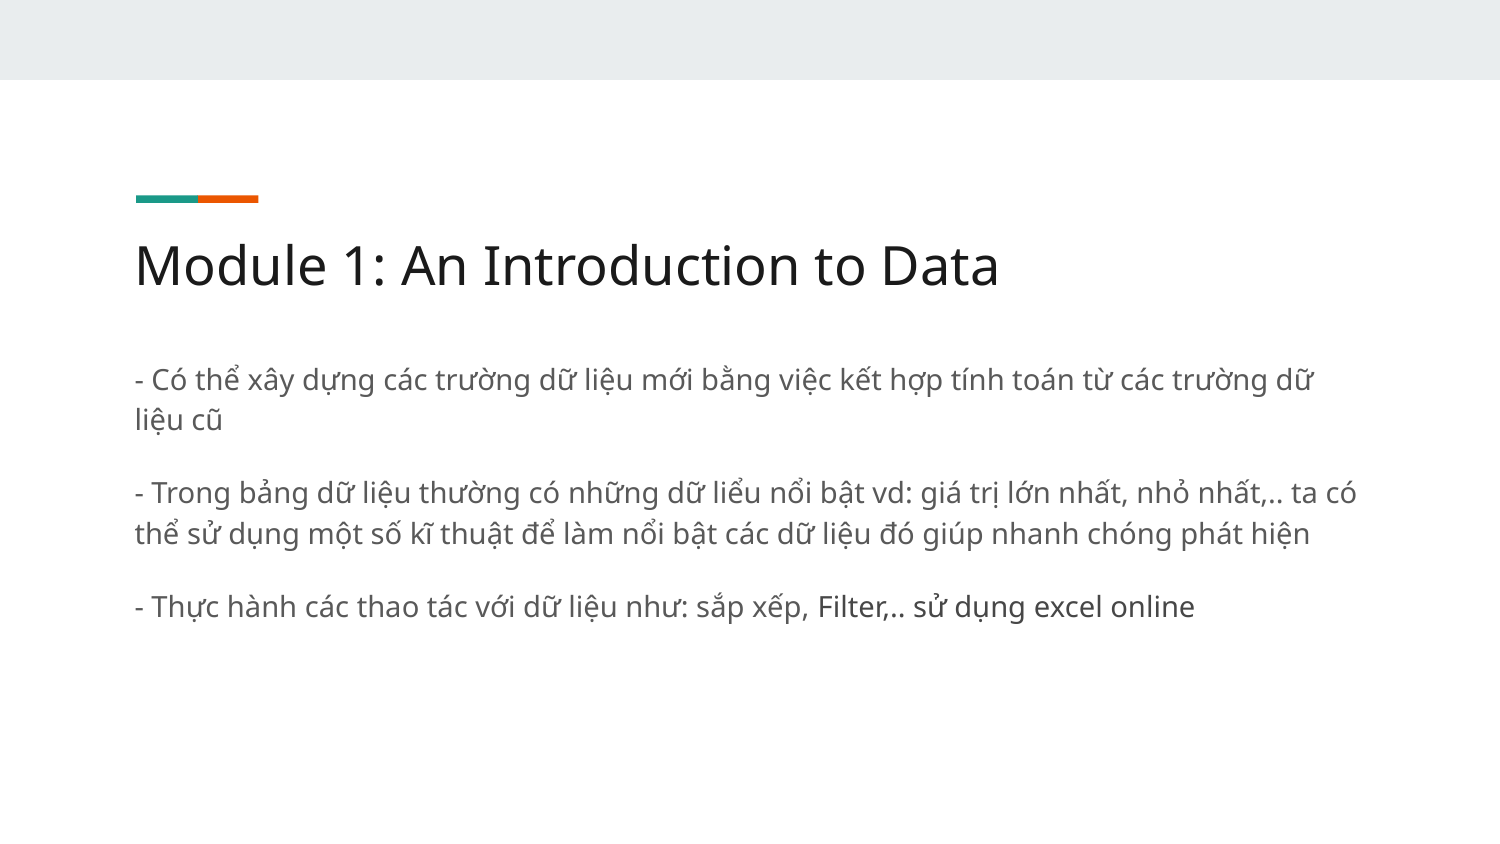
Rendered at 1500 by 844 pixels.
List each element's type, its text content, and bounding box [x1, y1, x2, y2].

list - Có thể xây dựng các trường dữ liệu mới bằng việc kết hợp tính toán từ các trường dữ liệu cũ - Trong bảng dữ liệu thường có những dữ liểu nổi bật vd: giá trị lớn nhất, nhỏ nhất,.. ta có thể sử dụng một số kĩ thuật để làm nổi bật các dữ liệu đó giúp nhanh chóng phát hiện - Thực hành các thao tác với dữ liệu như: sắp xếp, Filter,.. sử dụng excel online [119, 341, 1381, 712]
title Module 1: An Introduction to Data [119, 216, 1381, 305]
